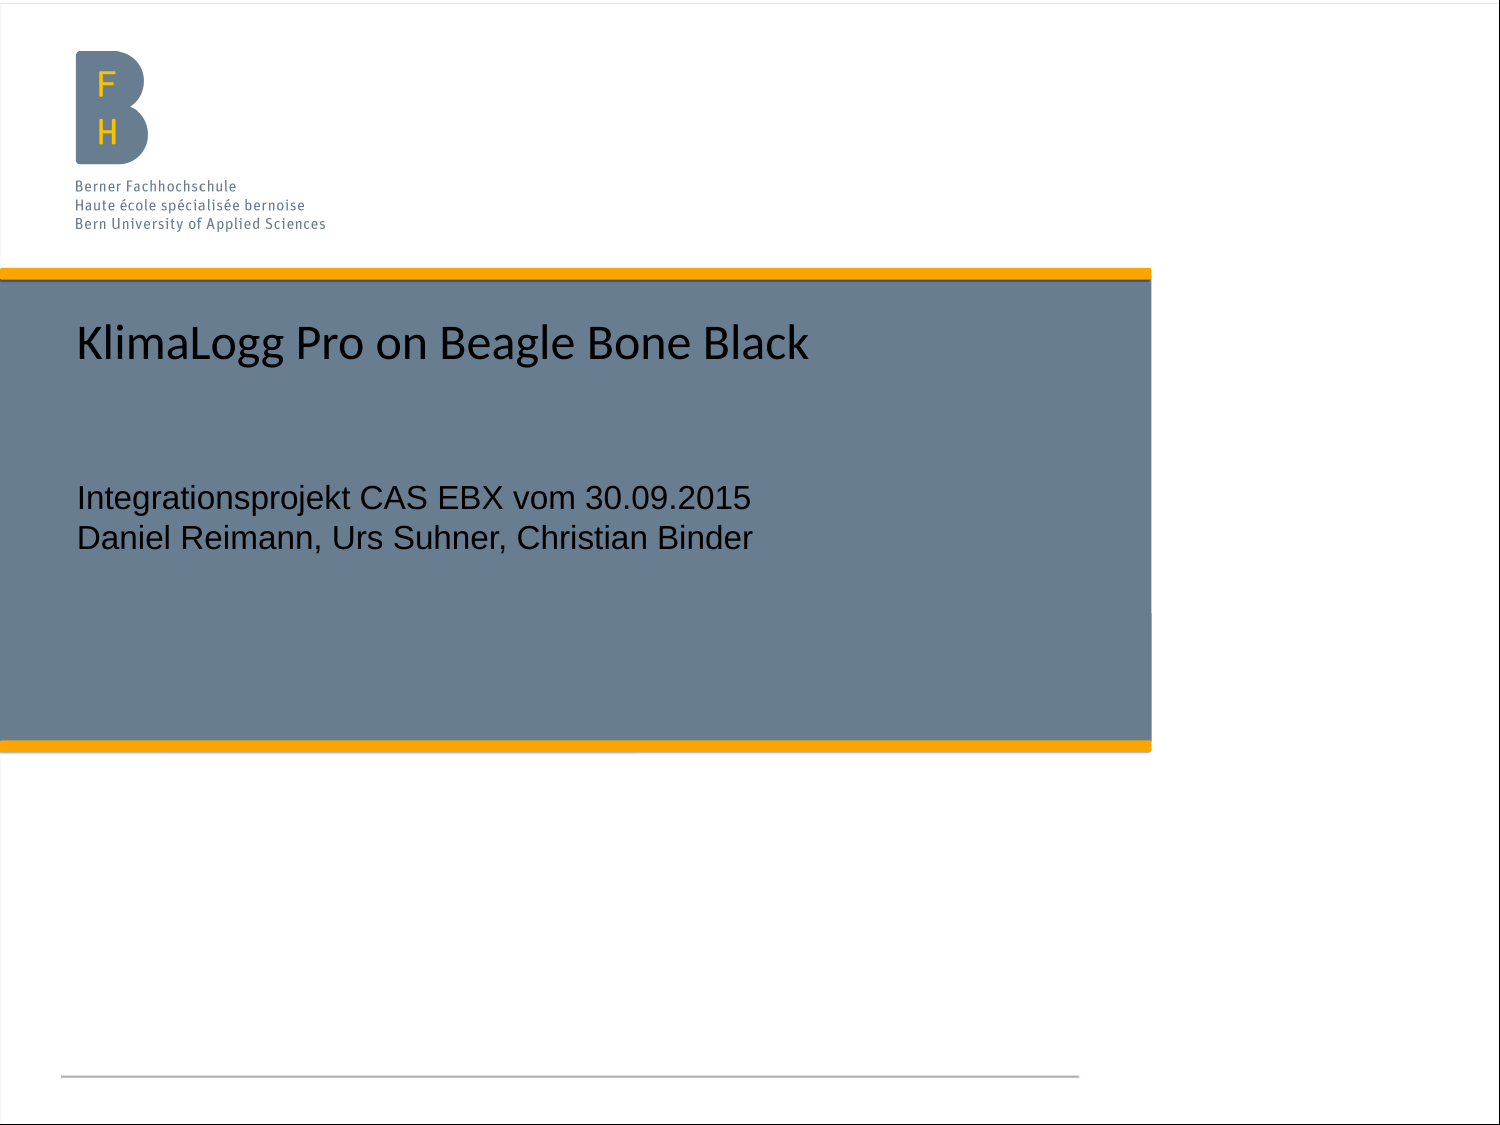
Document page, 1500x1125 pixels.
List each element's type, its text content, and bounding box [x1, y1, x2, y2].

subtitle Integrationsprojekt CAS EBX vom 30.09.2015 Daniel Reimann, Urs Suhner, Christian Binder [76, 389, 1146, 522]
title KlimaLogg Pro on Beagle Bone Black [76, 301, 1146, 389]
picture [74, 51, 326, 233]
